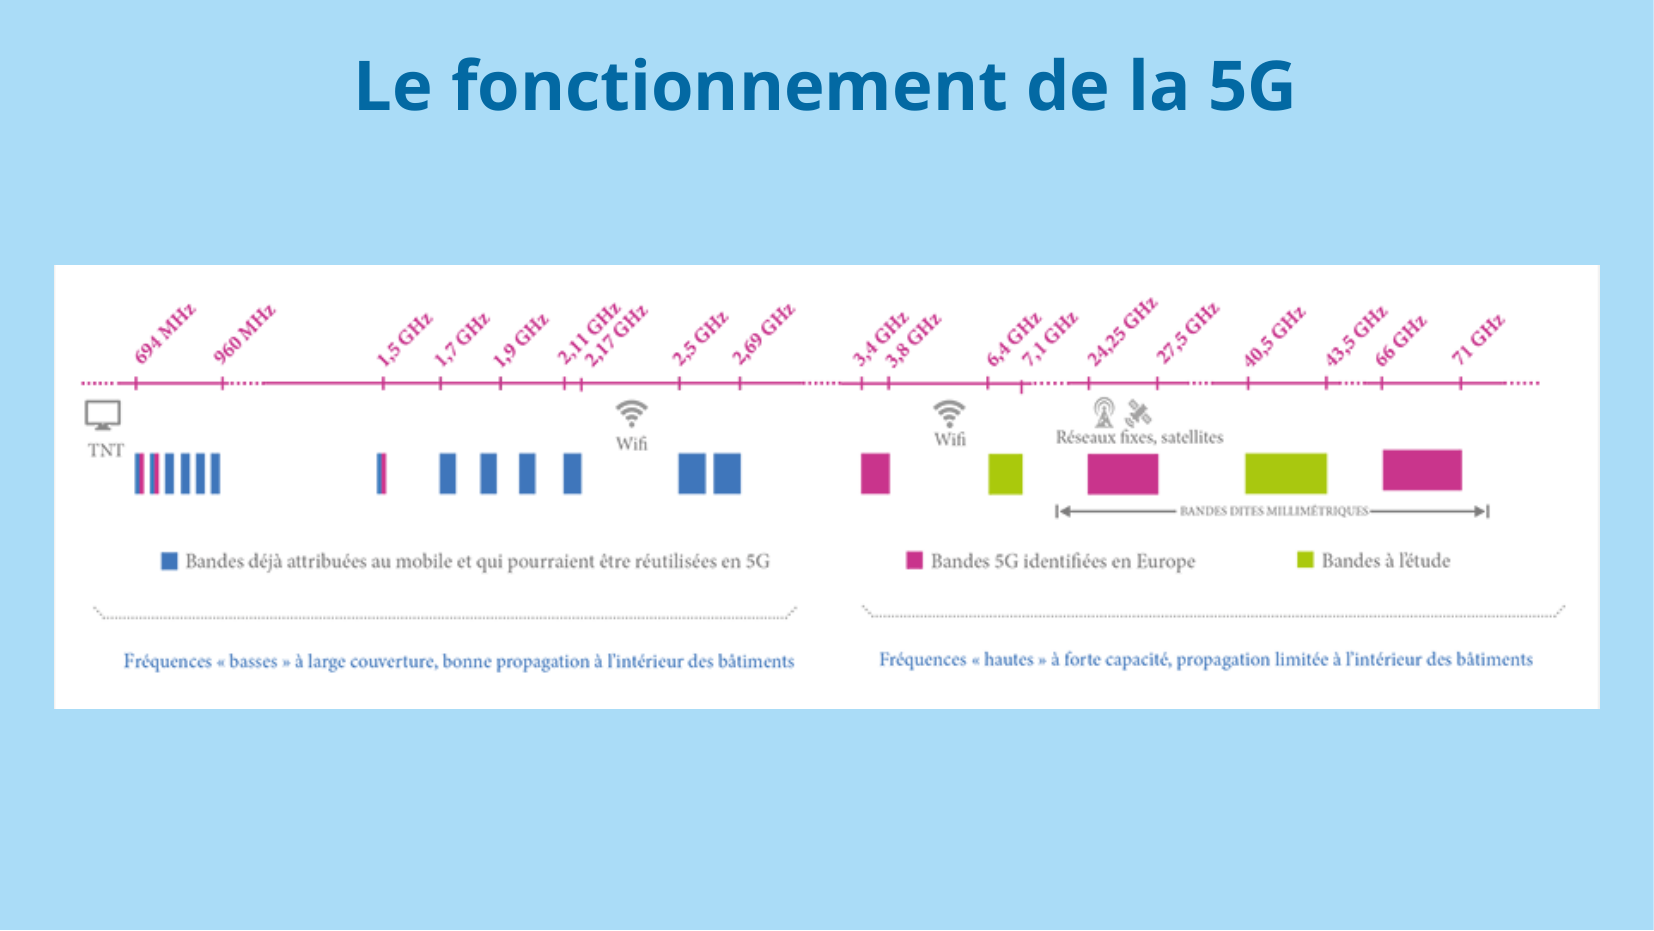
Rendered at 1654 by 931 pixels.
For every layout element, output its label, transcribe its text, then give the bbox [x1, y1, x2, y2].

picture [54, 265, 1600, 709]
title Le fonctionnement de la 5G [54, 31, 1598, 134]
